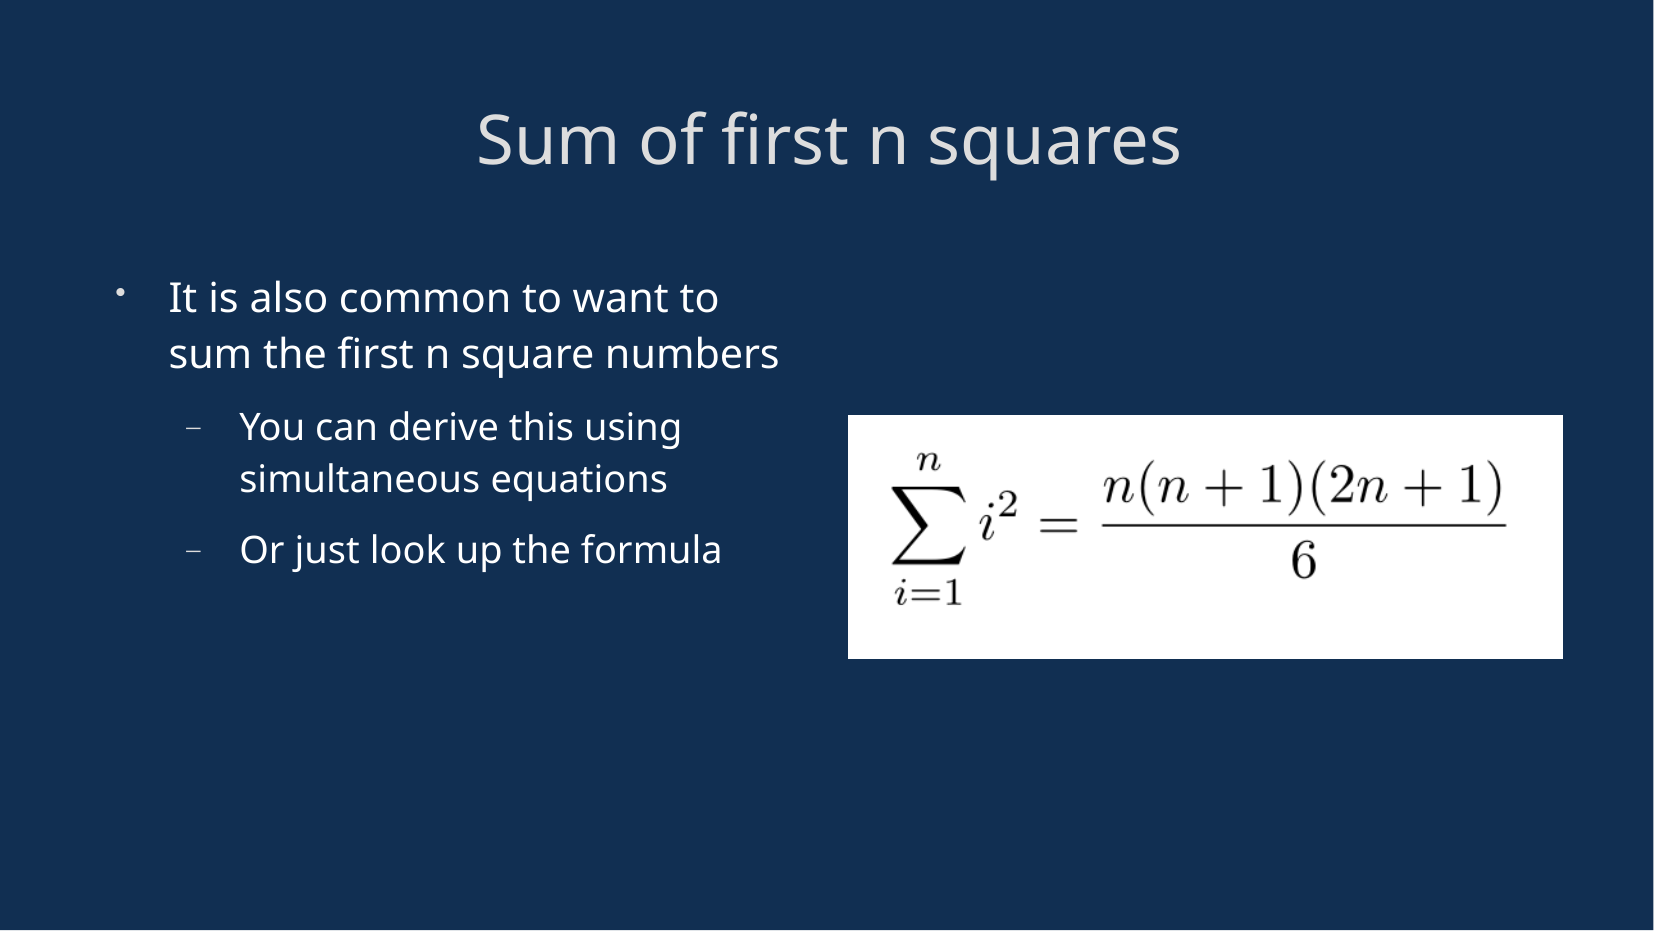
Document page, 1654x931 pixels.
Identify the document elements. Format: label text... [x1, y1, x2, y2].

title Sum of first n squares [97, 56, 1563, 220]
list It is also common to want to sum the first n square numbers You can derive this using simultaneous equations Or just look up the formula [97, 268, 813, 806]
picture [848, 415, 1563, 659]
